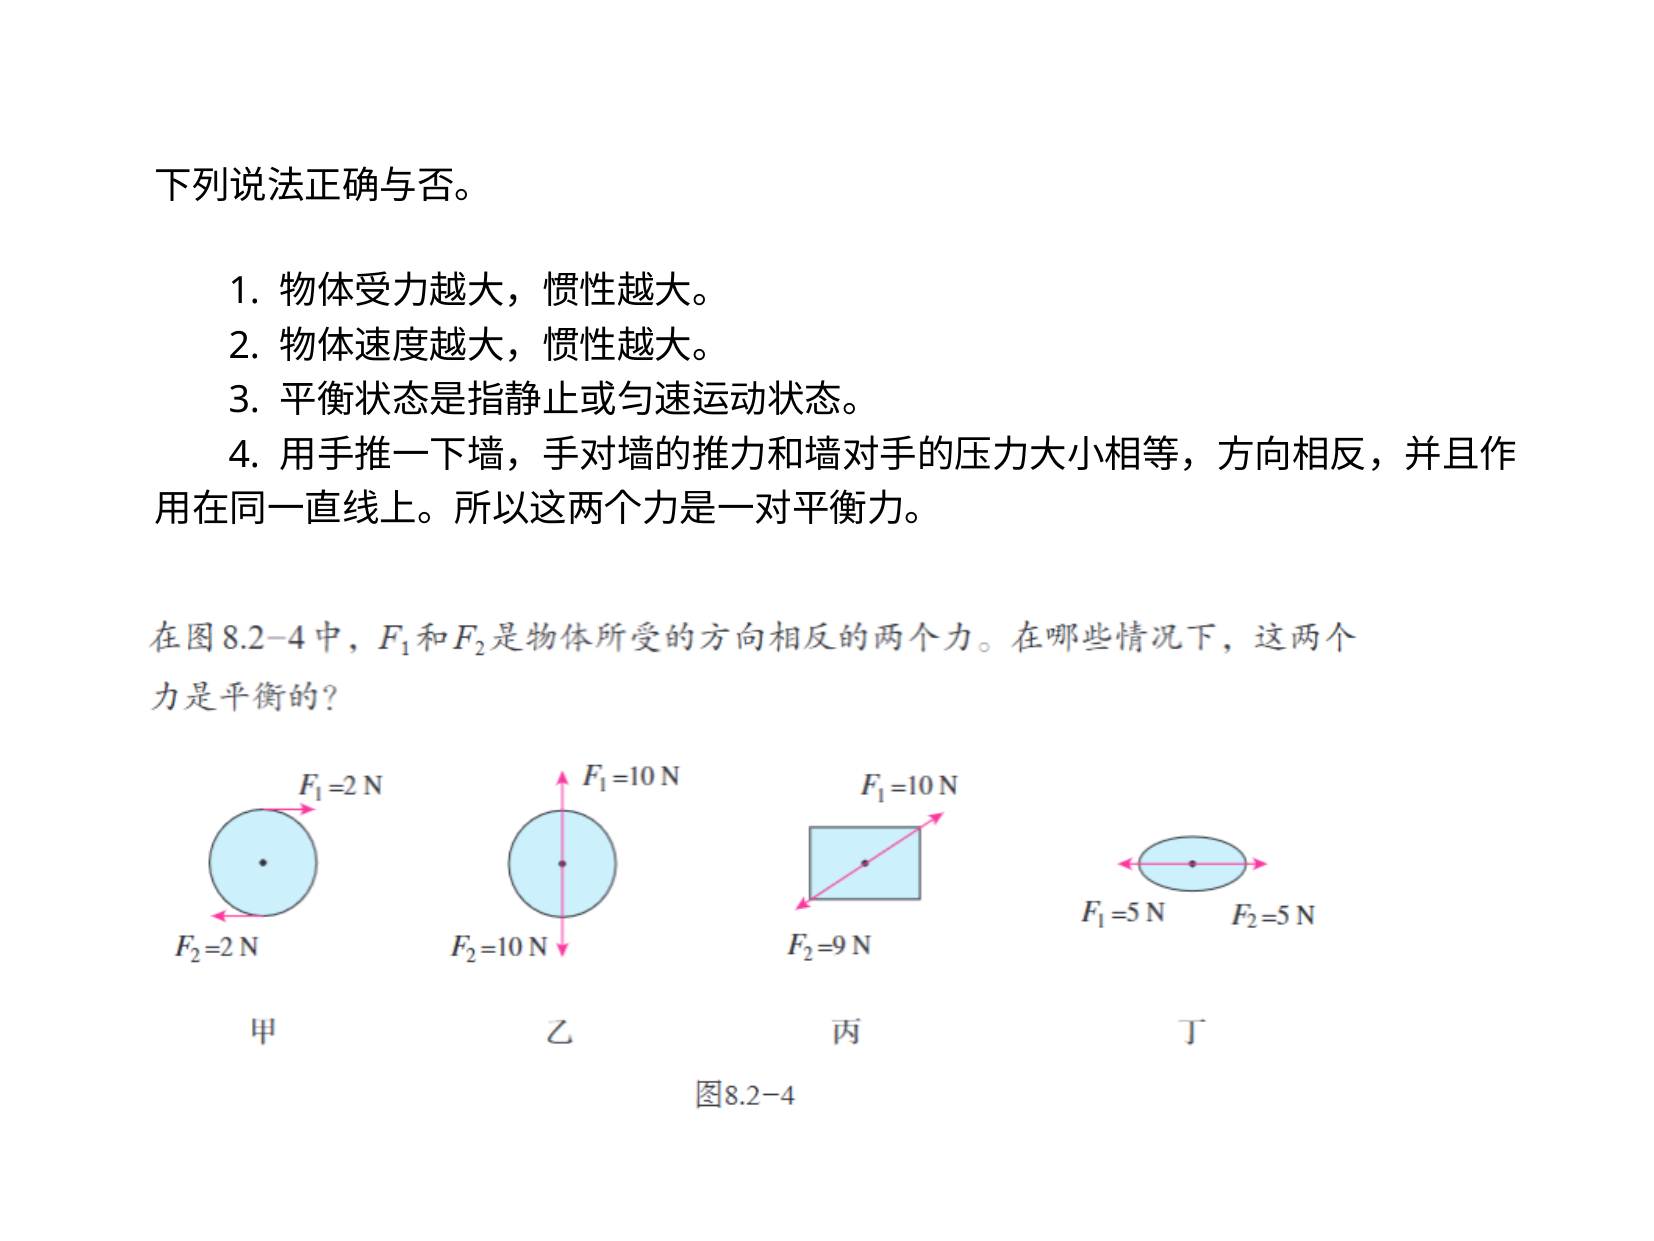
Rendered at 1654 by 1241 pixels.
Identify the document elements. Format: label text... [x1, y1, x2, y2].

text_box 下列说法正确与否。 1. 物体受力越大，惯性越大。 2. 物体速度越大，惯性越大。 3. 平衡状态是指静止或匀速运动状态。 4. 用手推一下墙，手对墙的推力和墙对手的压力大小相等，方向相反，并且作用在同一直线上。所以这两个力是一对平衡力。 [139, 147, 1536, 502]
picture [137, 599, 1403, 1130]
